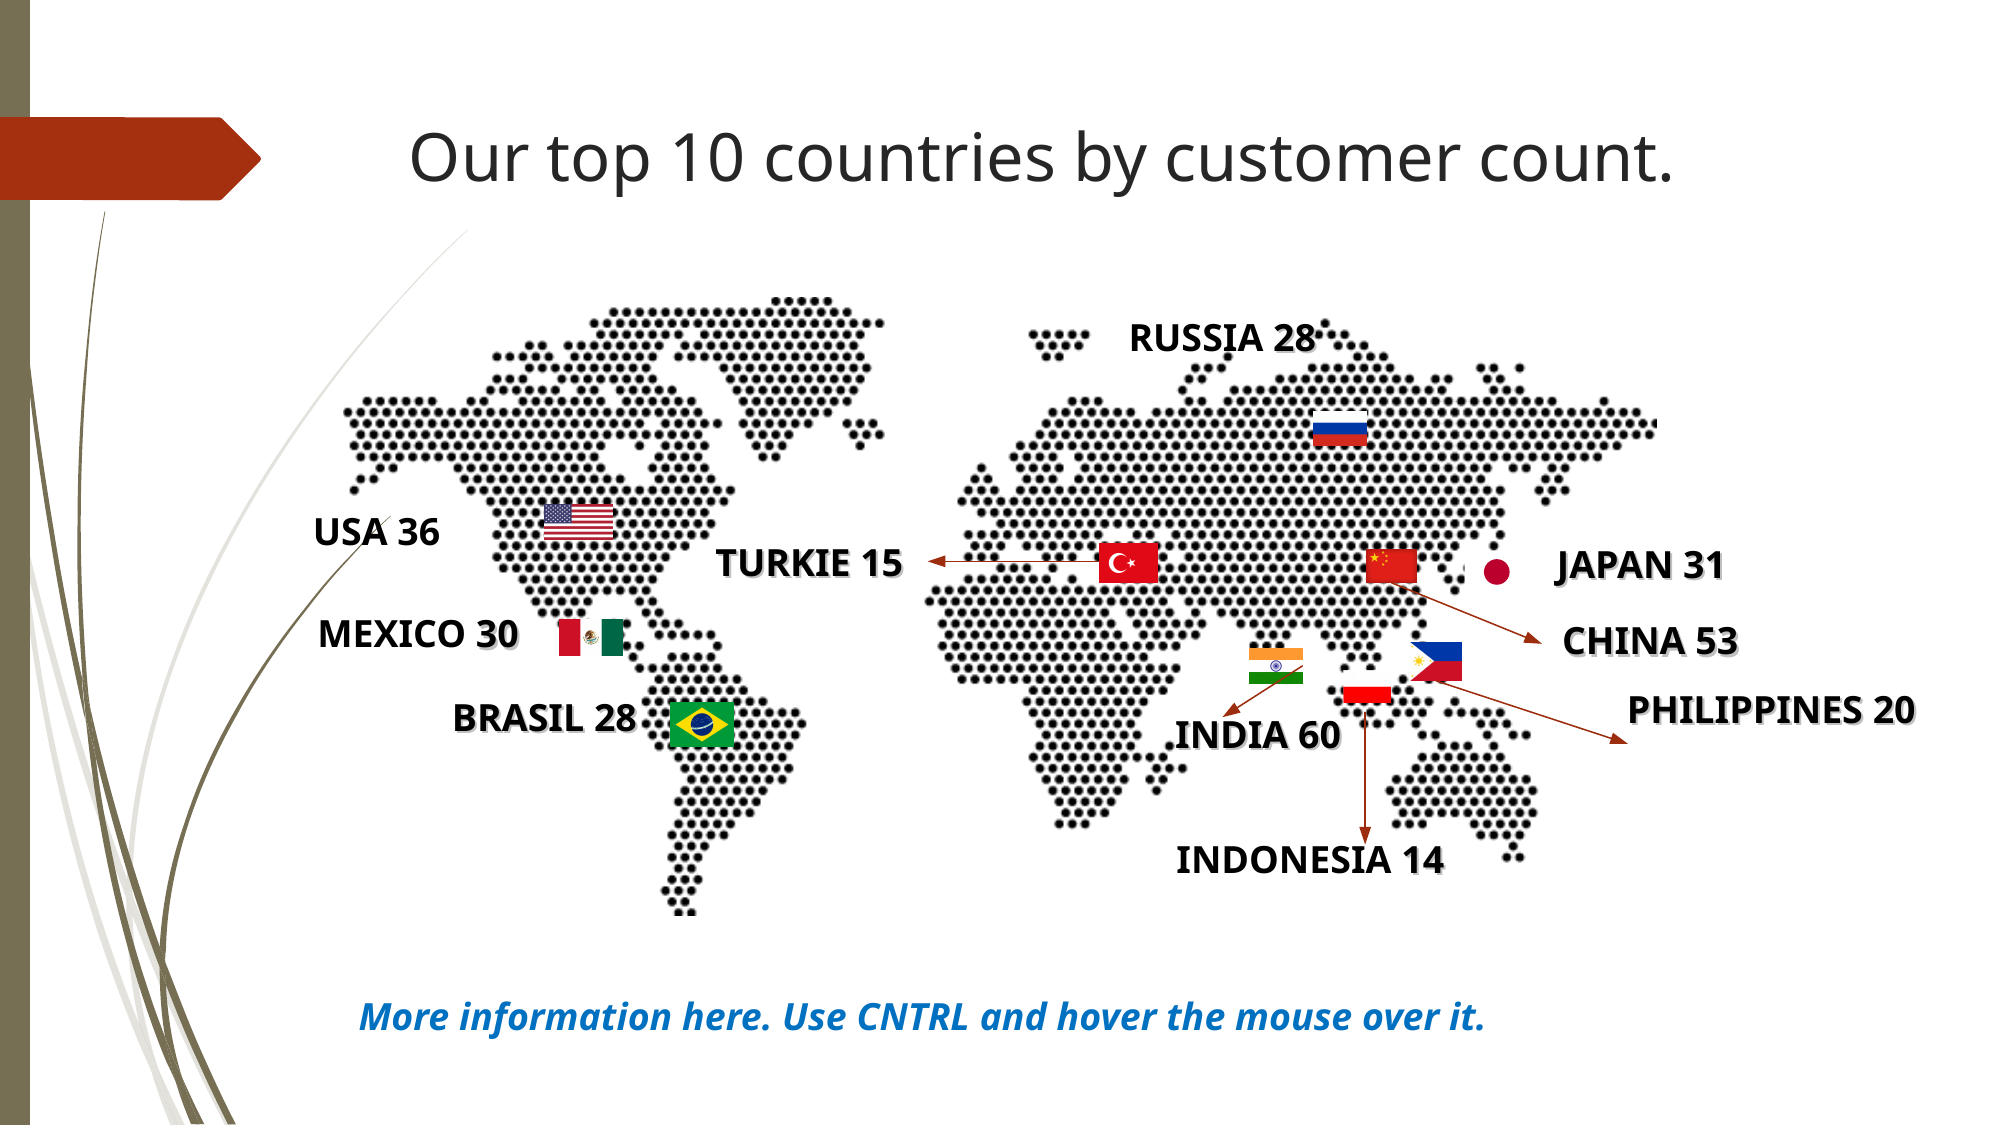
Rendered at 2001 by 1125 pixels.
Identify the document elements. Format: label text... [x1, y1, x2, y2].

picture [343, 297, 1657, 916]
text_box BRASIL 28 [410, 687, 679, 747]
text_box INDONESIA 14 [1161, 829, 1459, 889]
text_box JAPAN 31 [1542, 533, 1741, 594]
text_box TURKIE 15 [700, 531, 919, 591]
title Our top 10 countries by customer count. [394, 107, 1916, 193]
text_box MEXICO 30 [302, 603, 534, 663]
text_box More information here. Use CNTRL and hover the mouse over it. [344, 986, 1794, 1046]
text_box CHINA 53 [1547, 610, 1754, 670]
text_box PHILIPPINES 20 [1612, 678, 1931, 738]
text_box RUSSIA 28 [1105, 307, 1340, 367]
text_box USA 36 [239, 500, 515, 560]
text_box INDIA 60 [1151, 703, 1365, 763]
